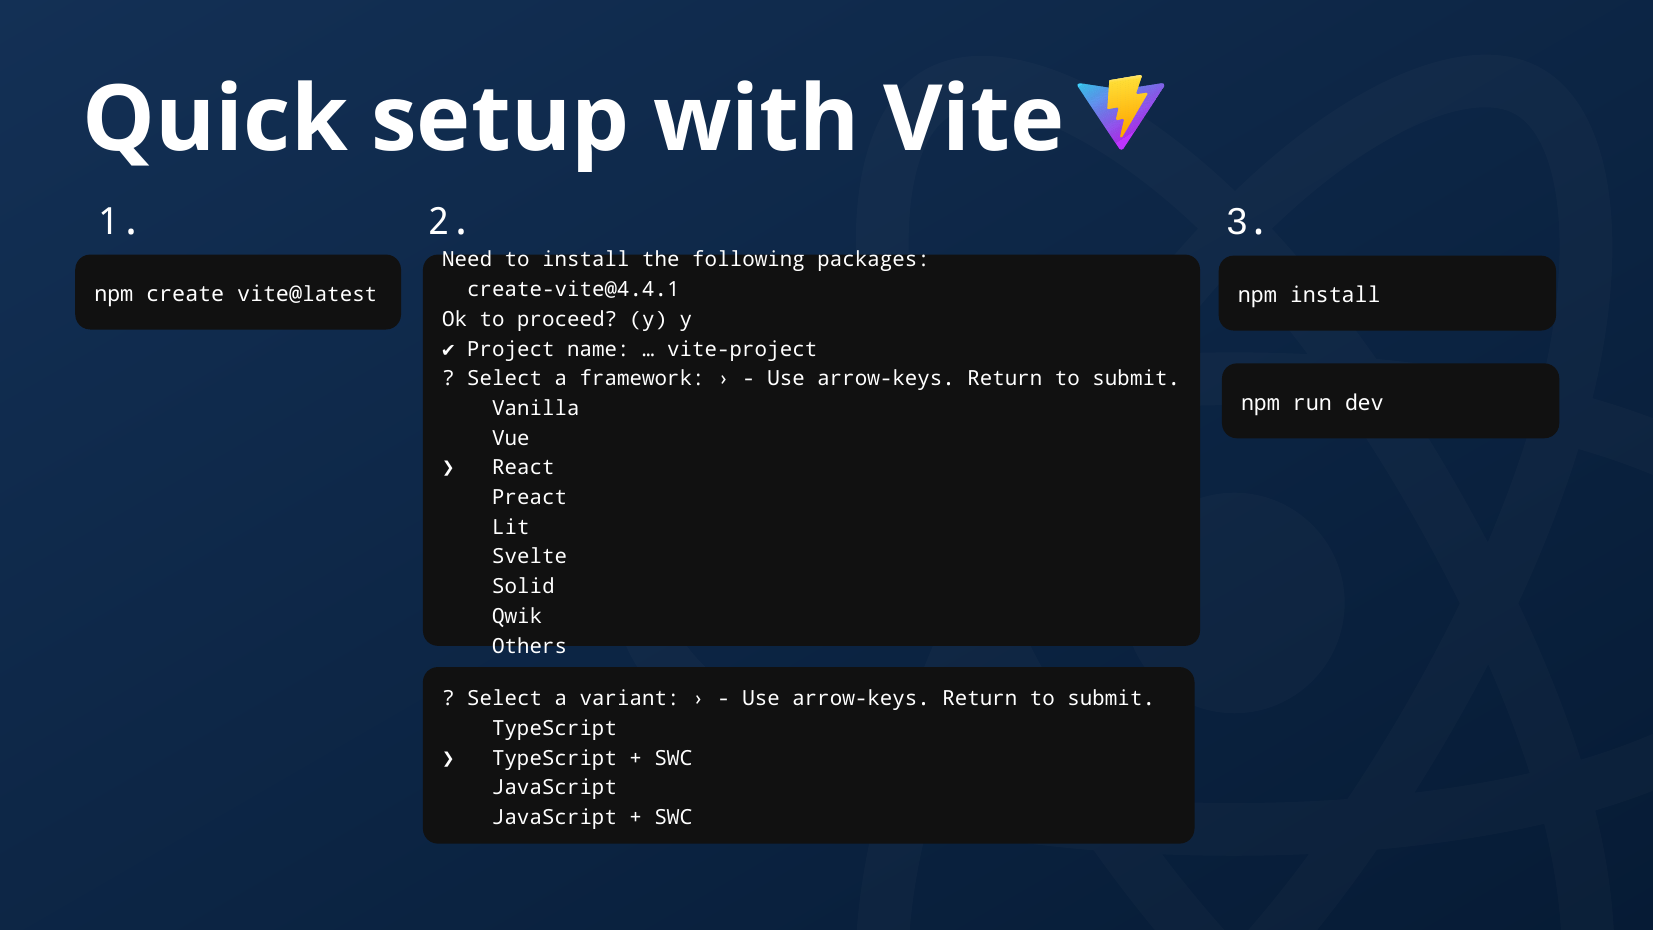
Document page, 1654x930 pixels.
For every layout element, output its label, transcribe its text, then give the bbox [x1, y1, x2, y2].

text_box ? Select a variant: › - Use arrow-keys. Return to submit. TypeScript ❯ TypeScript + SWC JavaScript JavaScript + SWC [422, 667, 1195, 844]
title Quick setup with Vite [82, 37, 1571, 193]
text_box npm create vite@latest [75, 254, 402, 330]
text_box npm install [1218, 255, 1557, 331]
picture [1077, 75, 1165, 151]
text_box npm run dev [1221, 363, 1560, 439]
text_box Need to install the following packages: create-vite@4.4.1 Ok to proceed? (y) y ✔ Project name: … vite-project ? Select a framework: › - Use arrow-keys. Return to submit. Vanilla Vue ❯ React Preact Lit Svelte Solid Qwik Others [422, 254, 1201, 646]
text_box 2. [412, 192, 488, 252]
text_box 3. [1211, 192, 1325, 252]
text_box 1. [82, 192, 188, 296]
